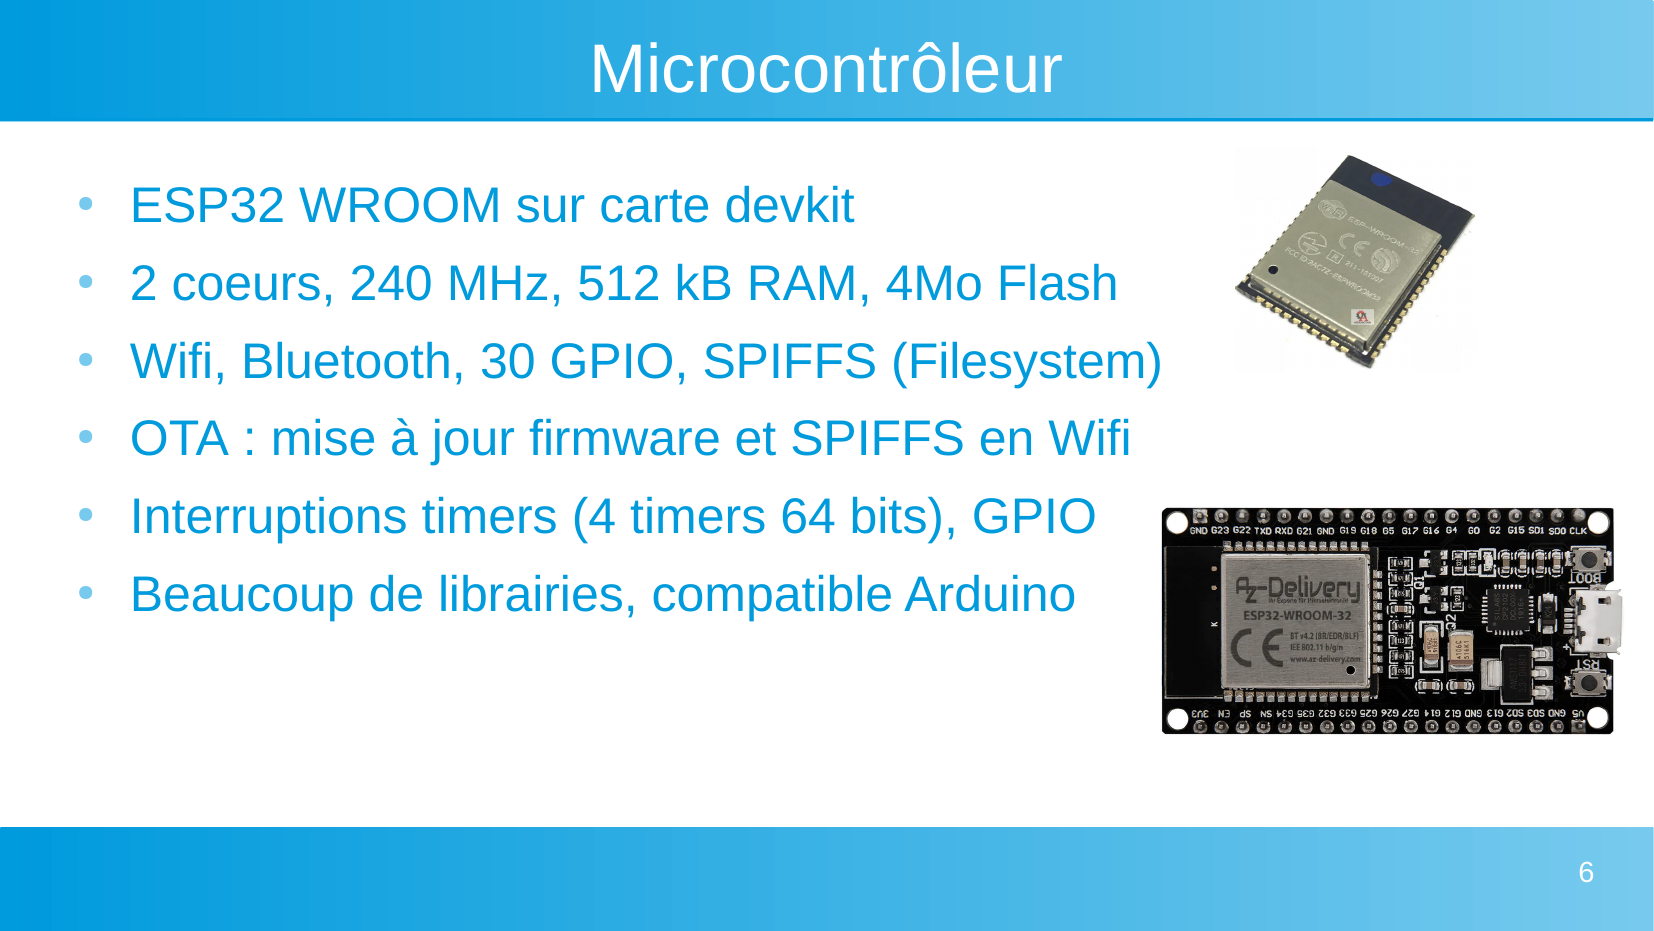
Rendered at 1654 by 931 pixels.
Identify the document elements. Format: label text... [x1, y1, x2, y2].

picture [1158, 501, 1625, 739]
title Microcontrôleur [59, 29, 1595, 108]
picture [1235, 147, 1477, 372]
list ESP32 WROOM sur carte devkit 2 coeurs, 240 MHz, 512 kB RAM, 4Mo Flash Wifi, Bluetooth, 30 GPIO, SPIFFS (Filesystem) OTA : mise à jour firmware et SPIFFS en Wifi Interruptions timers (4 timers 64 bits), GPIO Beaucoup de librairies, compatible Arduino [59, 177, 1595, 768]
